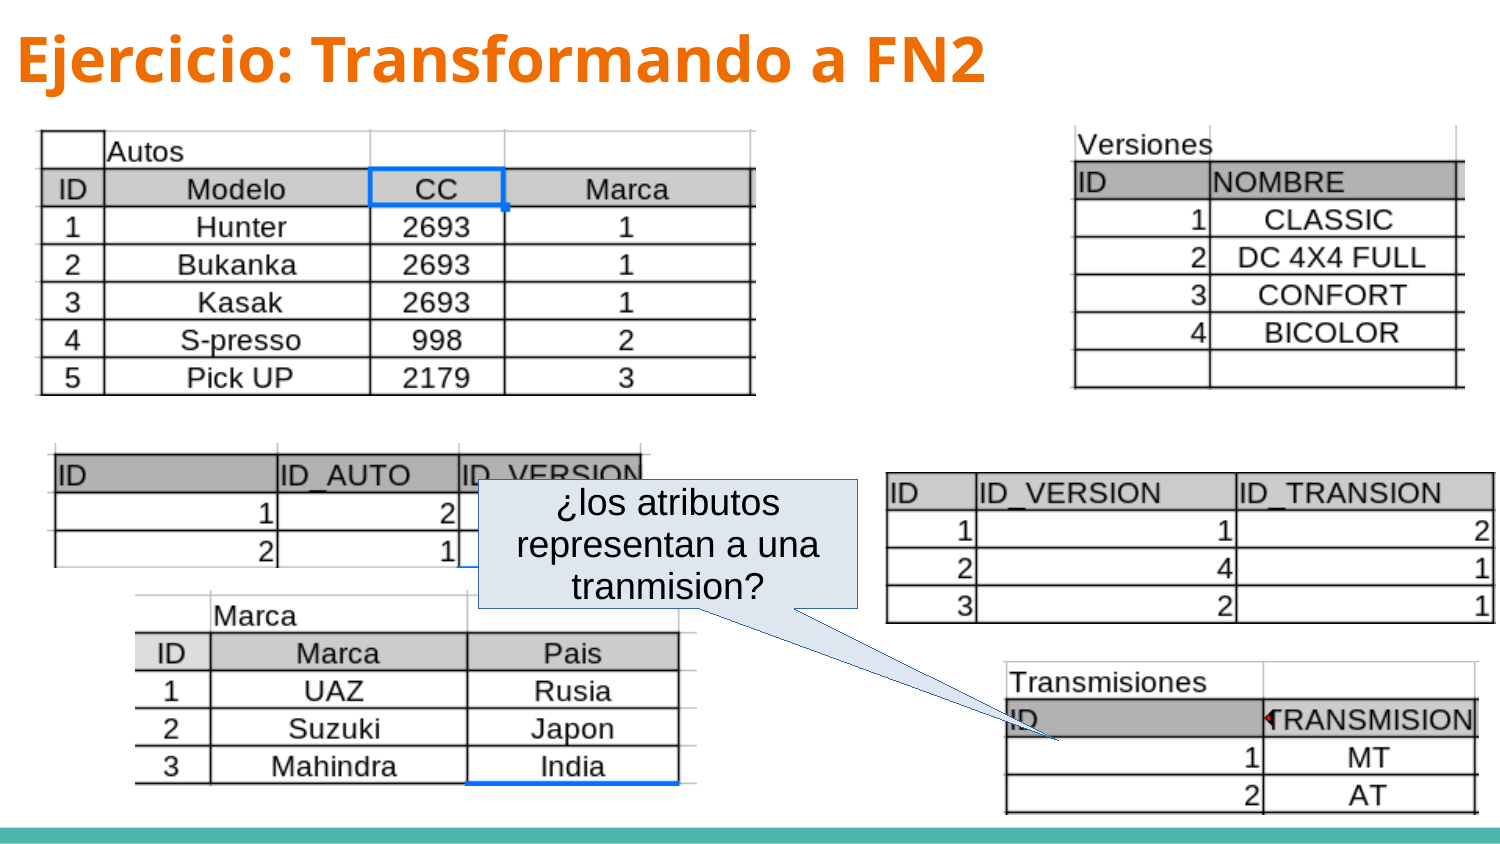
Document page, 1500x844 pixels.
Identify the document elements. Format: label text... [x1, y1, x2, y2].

text_box ¿los atributos representan a una tranmision? [478, 479, 1059, 741]
picture [47, 443, 651, 568]
picture [35, 129, 756, 396]
picture [135, 590, 697, 786]
picture [885, 472, 1496, 624]
title Ejercicio: Transformando a FN2 [0, 0, 1398, 116]
picture [1003, 661, 1479, 815]
picture [1070, 125, 1465, 390]
